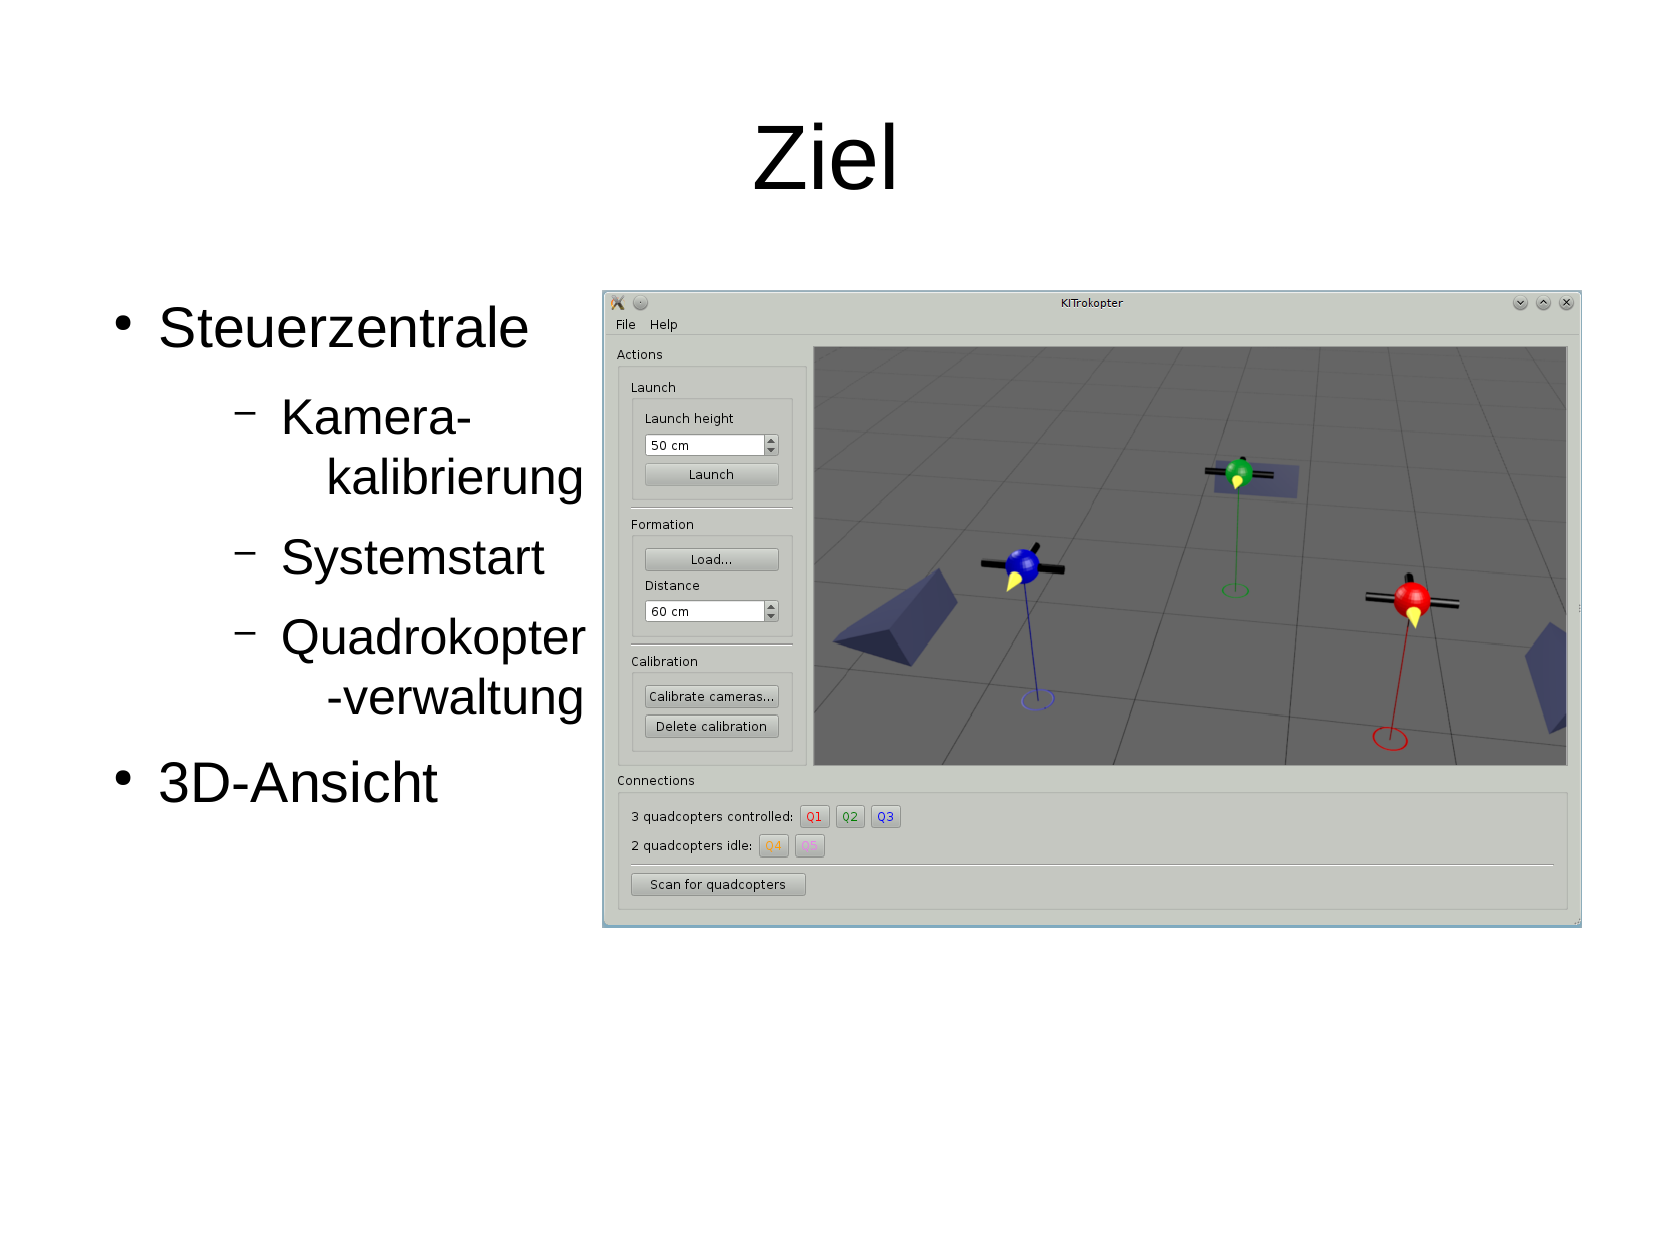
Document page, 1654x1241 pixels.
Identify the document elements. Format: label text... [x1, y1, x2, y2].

title Ziel [82, 49, 1571, 257]
picture [602, 290, 1582, 928]
list Steuerzentrale Kamera-kalibrierung Systemstart Quadrokopter-verwaltung 3D-Ansicht [82, 290, 603, 1010]
